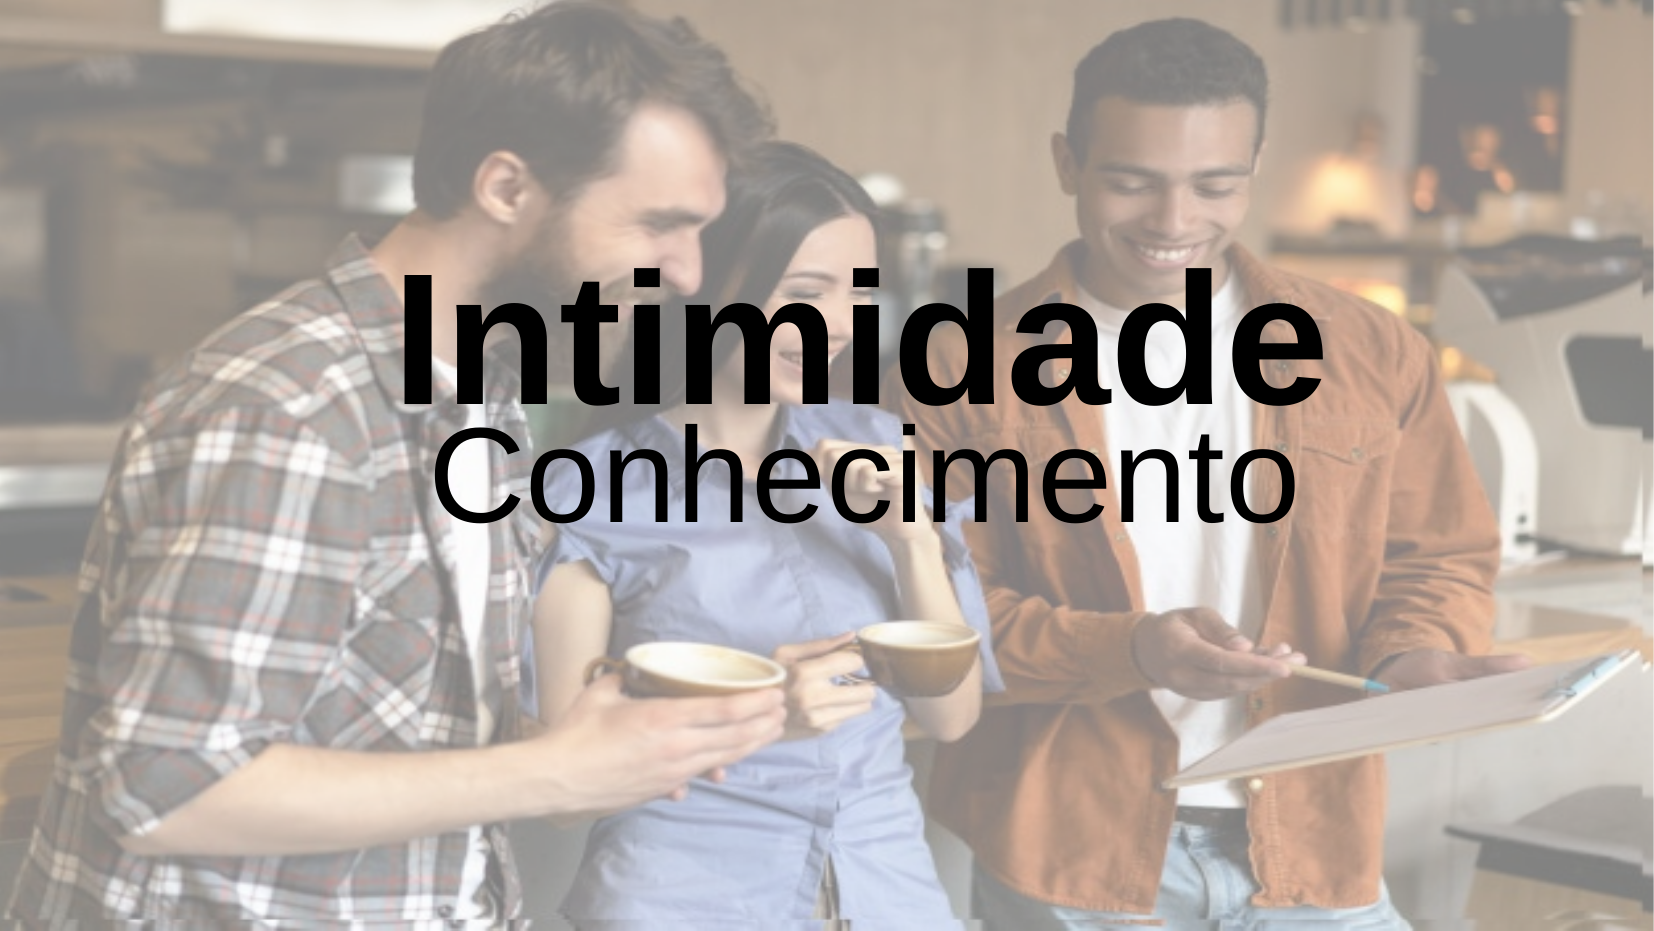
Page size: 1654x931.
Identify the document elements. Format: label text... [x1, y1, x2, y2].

text_box Conhecimento [413, 391, 1323, 559]
text_box Intimidade [377, 227, 1359, 662]
